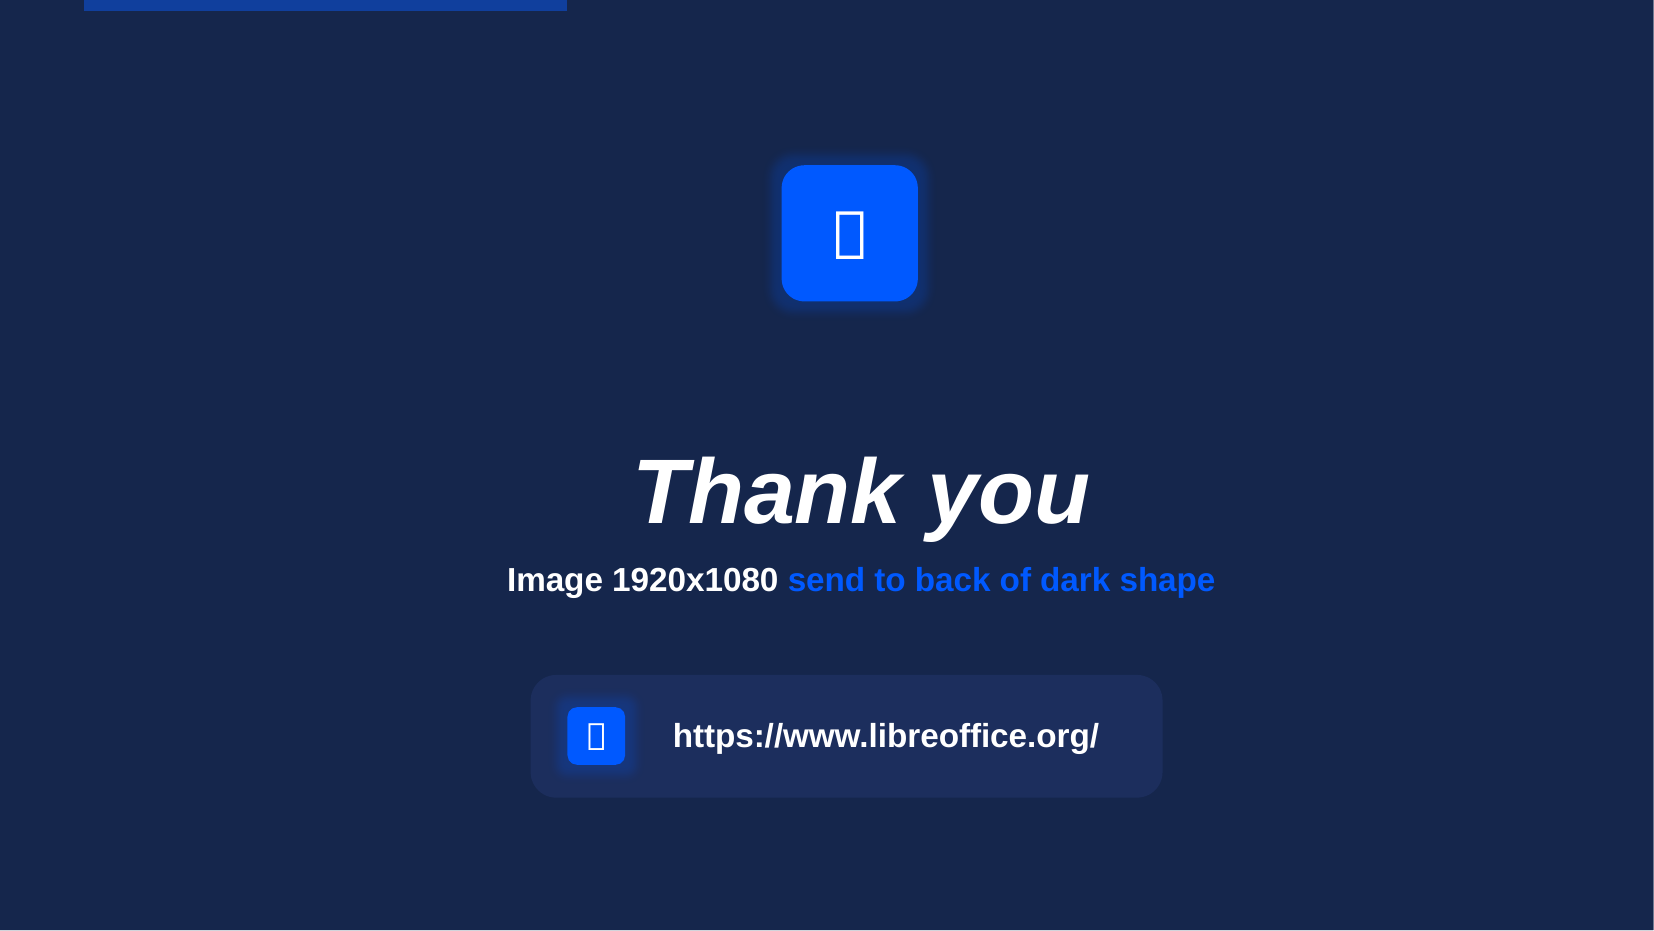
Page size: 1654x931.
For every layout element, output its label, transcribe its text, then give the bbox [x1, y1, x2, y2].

text_box  [781, 165, 918, 302]
text_box  [567, 707, 626, 765]
text_box Thank you Image 1920x1080 send to back of dark shape [187, 350, 1501, 638]
text_box [0, 0, 1654, 931]
text_box https://www.libreoffice.org/ [637, 680, 1163, 792]
